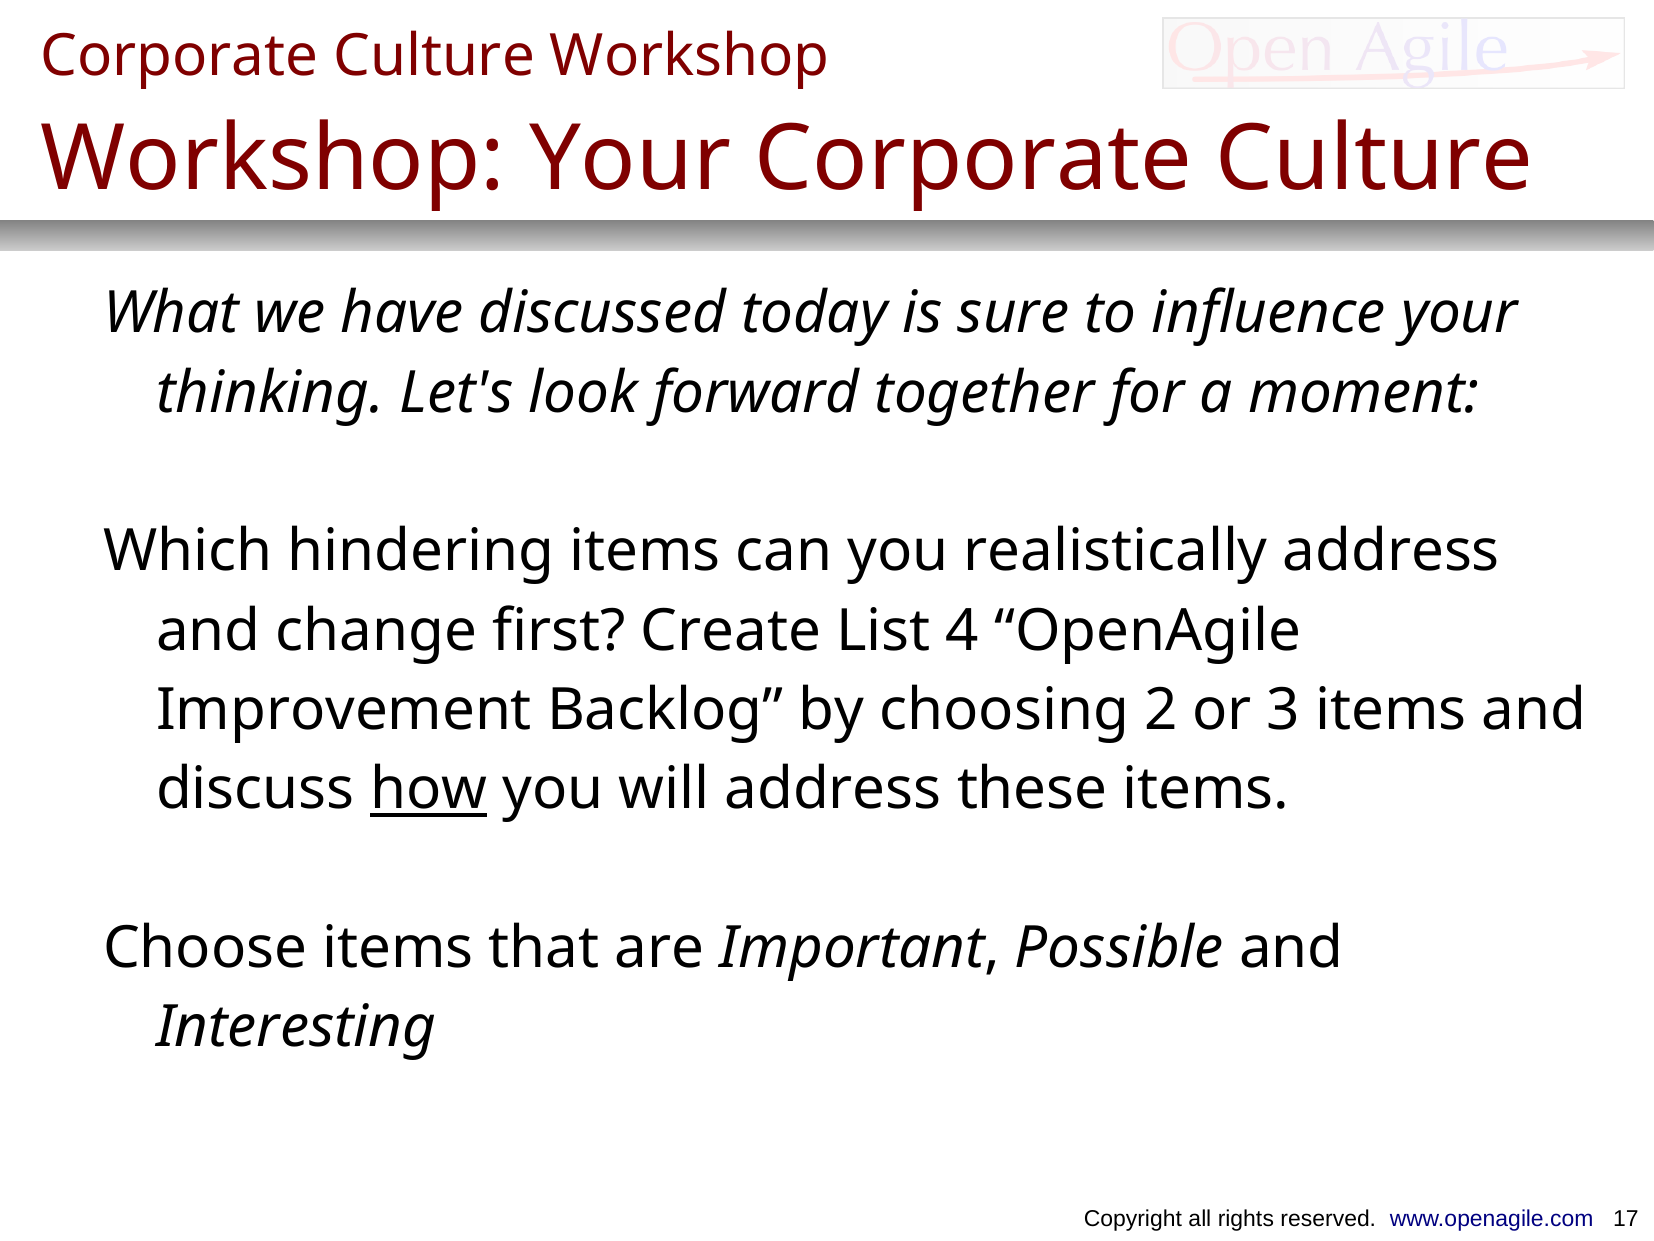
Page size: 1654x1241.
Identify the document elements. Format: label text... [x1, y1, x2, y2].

list What we have discussed today is sure to influence your thinking. Let's look forward together for a moment: Which hindering items can you realistically address and change first? Create List 4 “OpenAgile Improvement Backlog” by choosing 2 or 3 items and discuss how you will address these items. Choose items that are Important, Possible and Interesting [85, 270, 1617, 1192]
title Corporate Culture Workshop Workshop: Your Corporate Culture [40, 8, 1654, 222]
